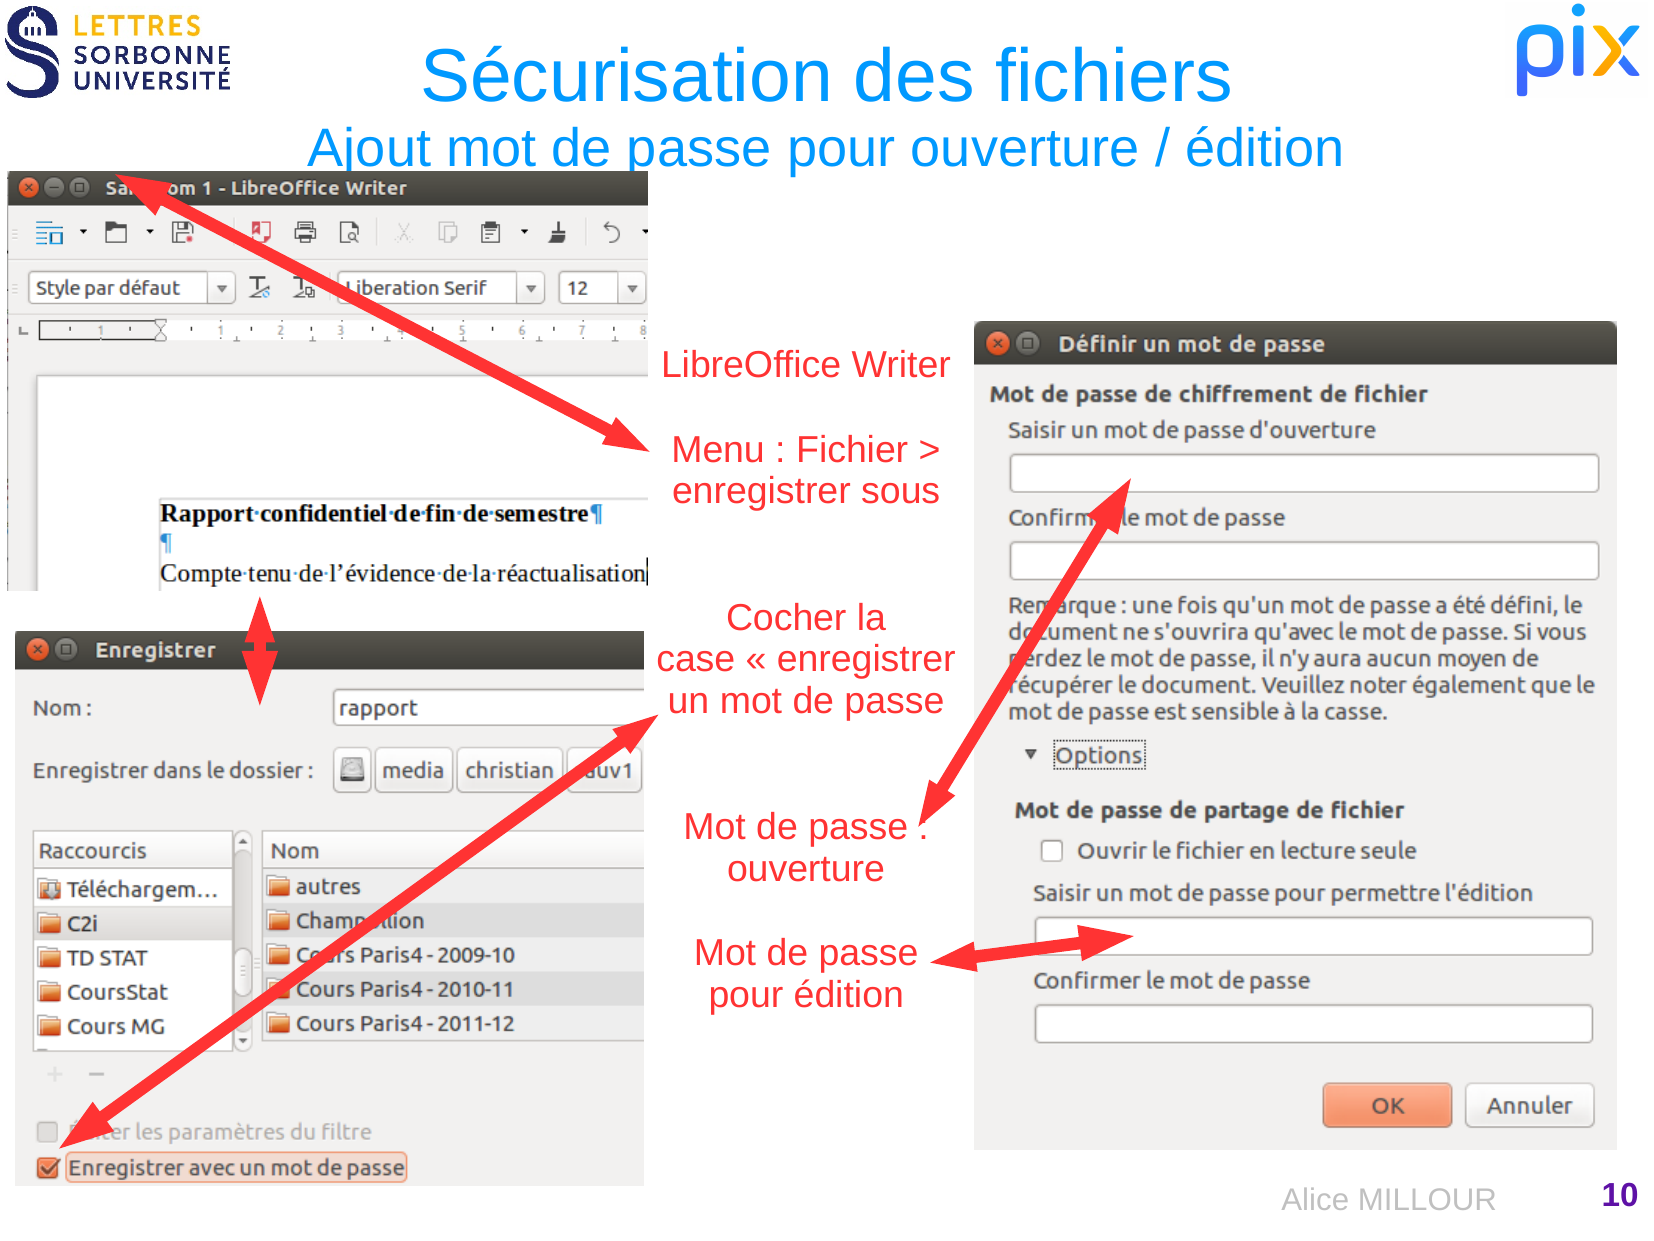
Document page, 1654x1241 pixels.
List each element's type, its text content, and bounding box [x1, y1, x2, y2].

title Sécurisation des fichiers Ajout mot de passe pour ouverture / édition [82, 2, 1571, 210]
text_box LibreOffice Writer Menu : Fichier > enregistrer sous Cocher la case « enregistrer un mot de passe Mot de passe : ouverture Mot de passe pour édition [640, 336, 972, 1140]
picture [1571, 2, 1648, 98]
picture [5, 6, 82, 98]
picture [974, 321, 1617, 1150]
picture [15, 631, 644, 1186]
picture [7, 171, 648, 591]
